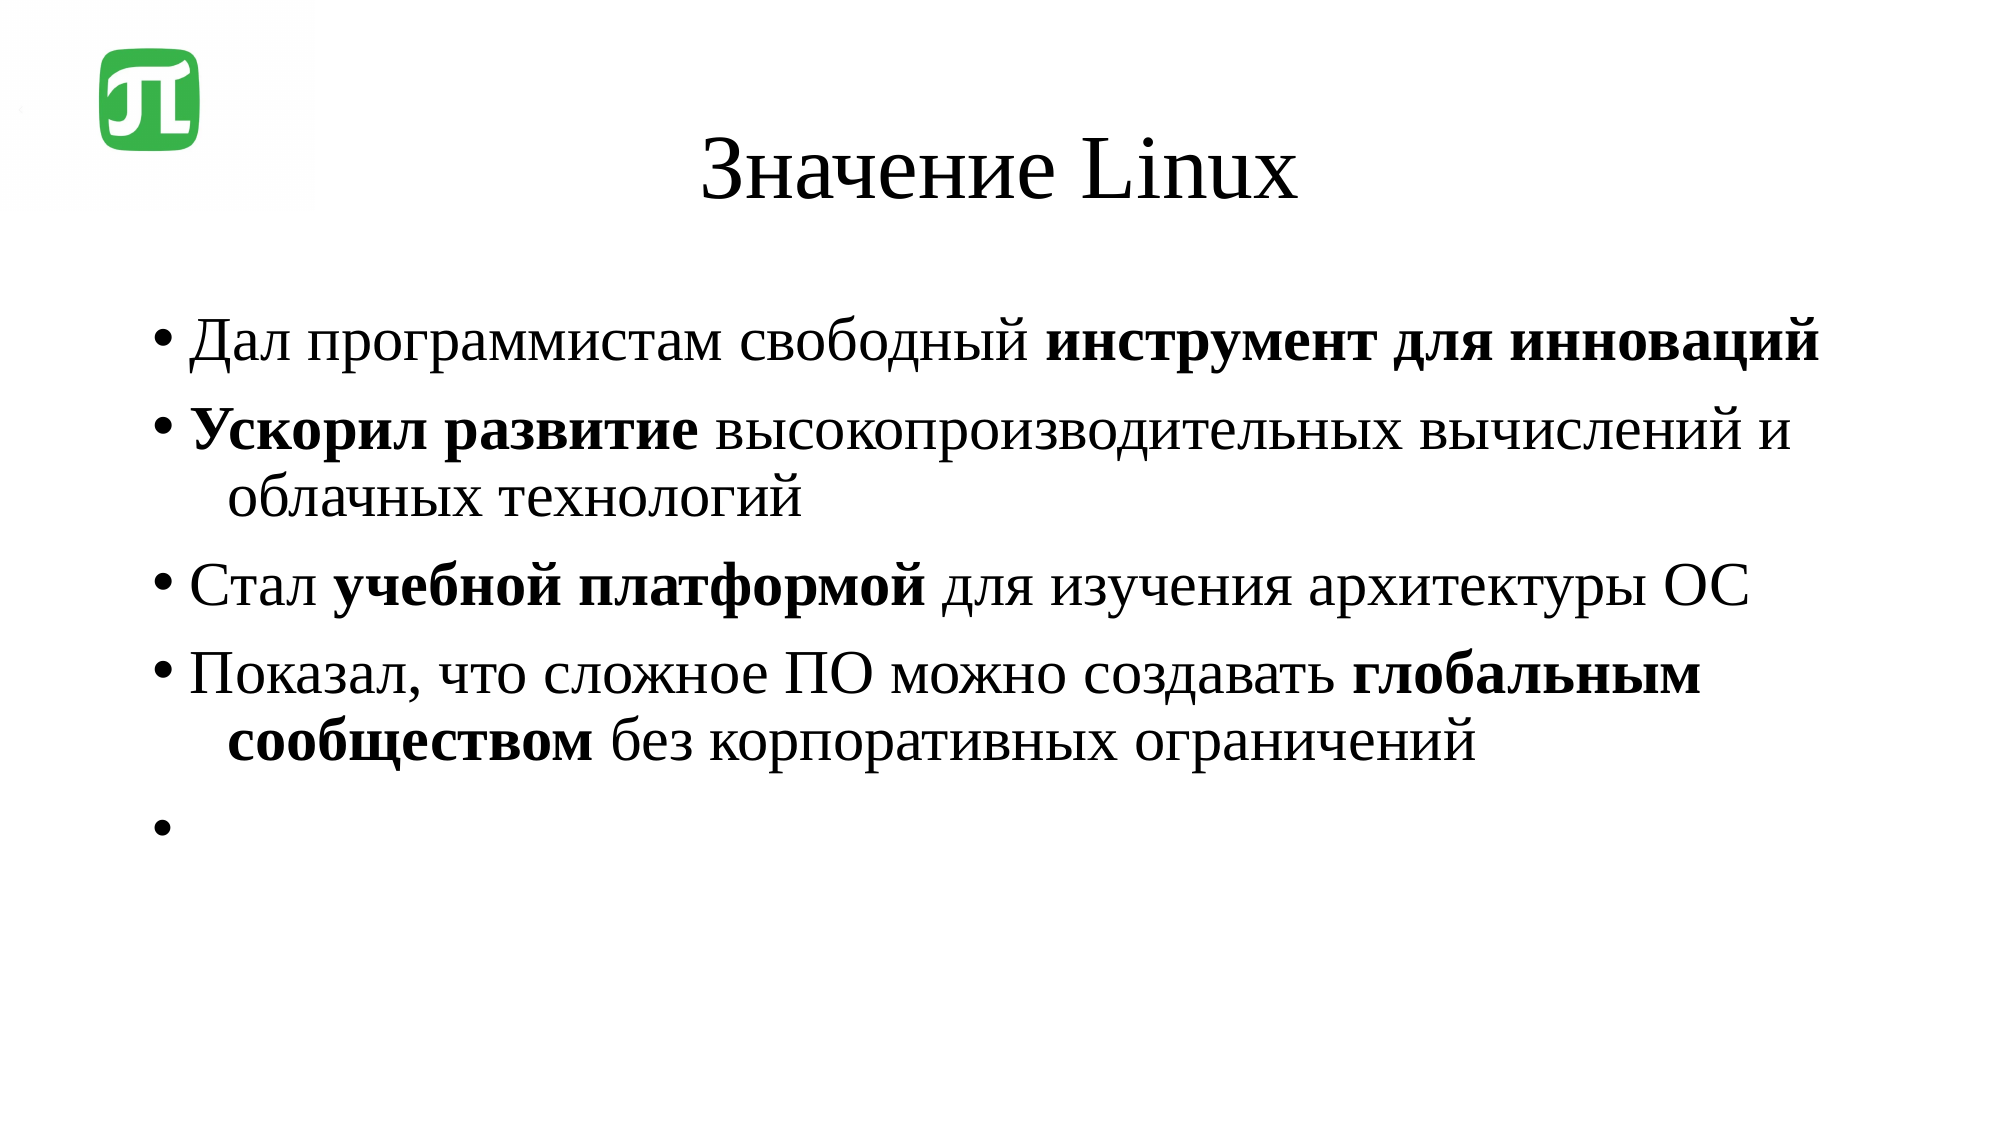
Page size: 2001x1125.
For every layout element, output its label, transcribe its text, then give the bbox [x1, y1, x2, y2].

title Значение Linux [137, 59, 1863, 278]
list Дал программистам свободный инструмент для инноваций Ускорил развитие высокопроизводительных вычислений и облачных технологий Стал учебной платформой для изучения архитектуры ОС Показал, что сложное ПО можно создавать глобальным сообществом без корпоративных ограничений [137, 299, 1863, 1014]
picture [0, 0, 315, 211]
